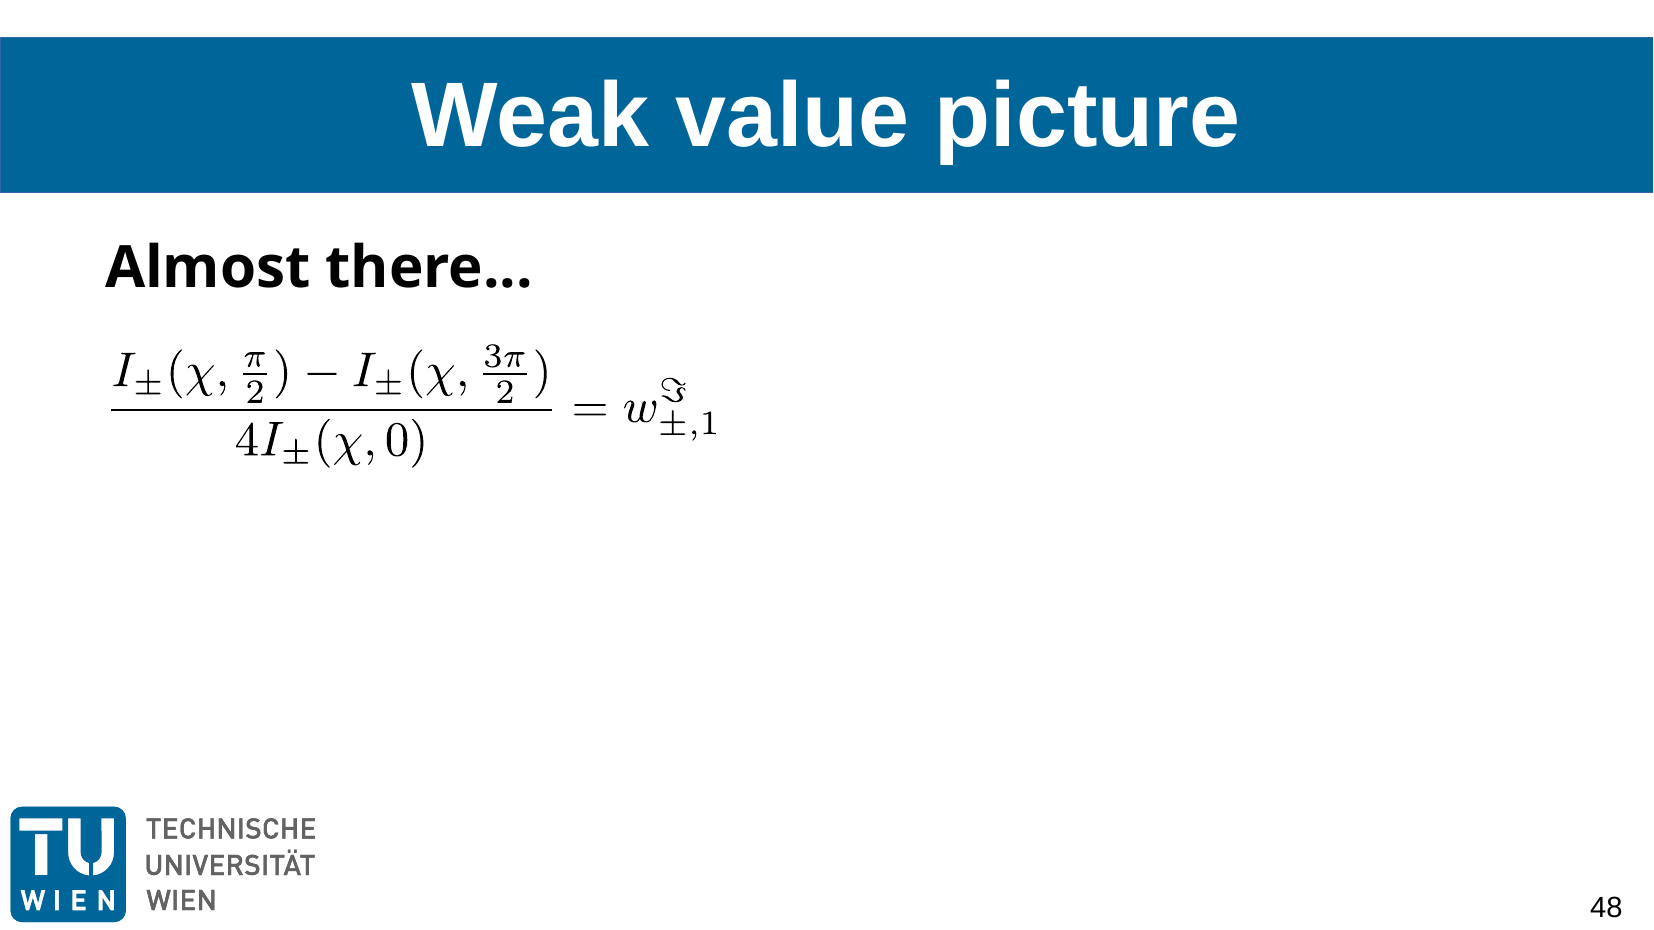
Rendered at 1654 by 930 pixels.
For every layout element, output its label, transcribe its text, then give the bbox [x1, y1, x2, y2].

title Weak value picture [0, 37, 1653, 193]
picture [105, 338, 726, 471]
list Almost there... [105, 225, 1593, 316]
